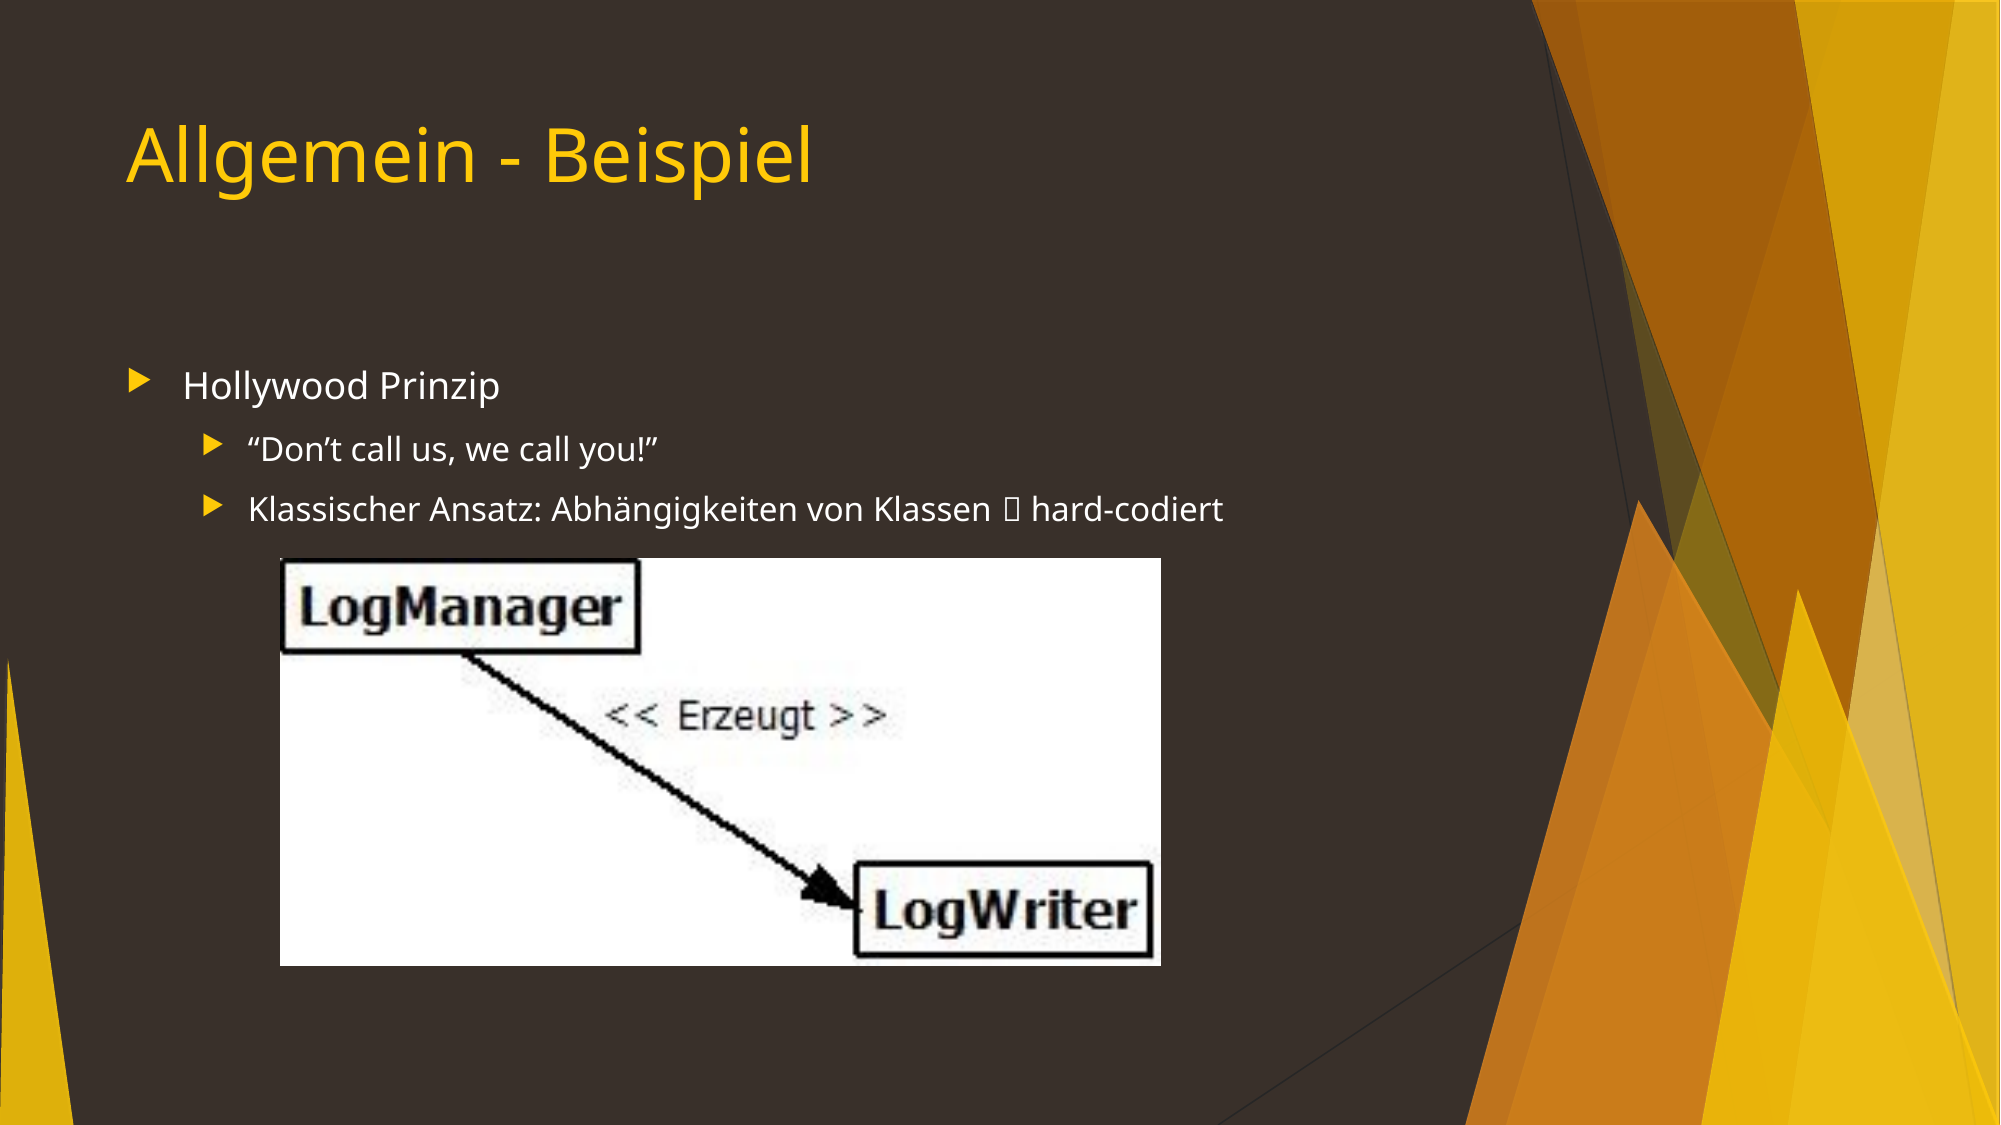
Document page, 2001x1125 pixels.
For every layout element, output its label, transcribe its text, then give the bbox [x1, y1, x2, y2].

picture [280, 558, 1161, 966]
title Allgemein - Beispiel [111, 99, 1522, 317]
list Hollywood Prinzip “Don’t call us, we call you!” Klassischer Ansatz: Abhängigkeiten von Klassen  hard-codiert [111, 354, 1522, 992]
